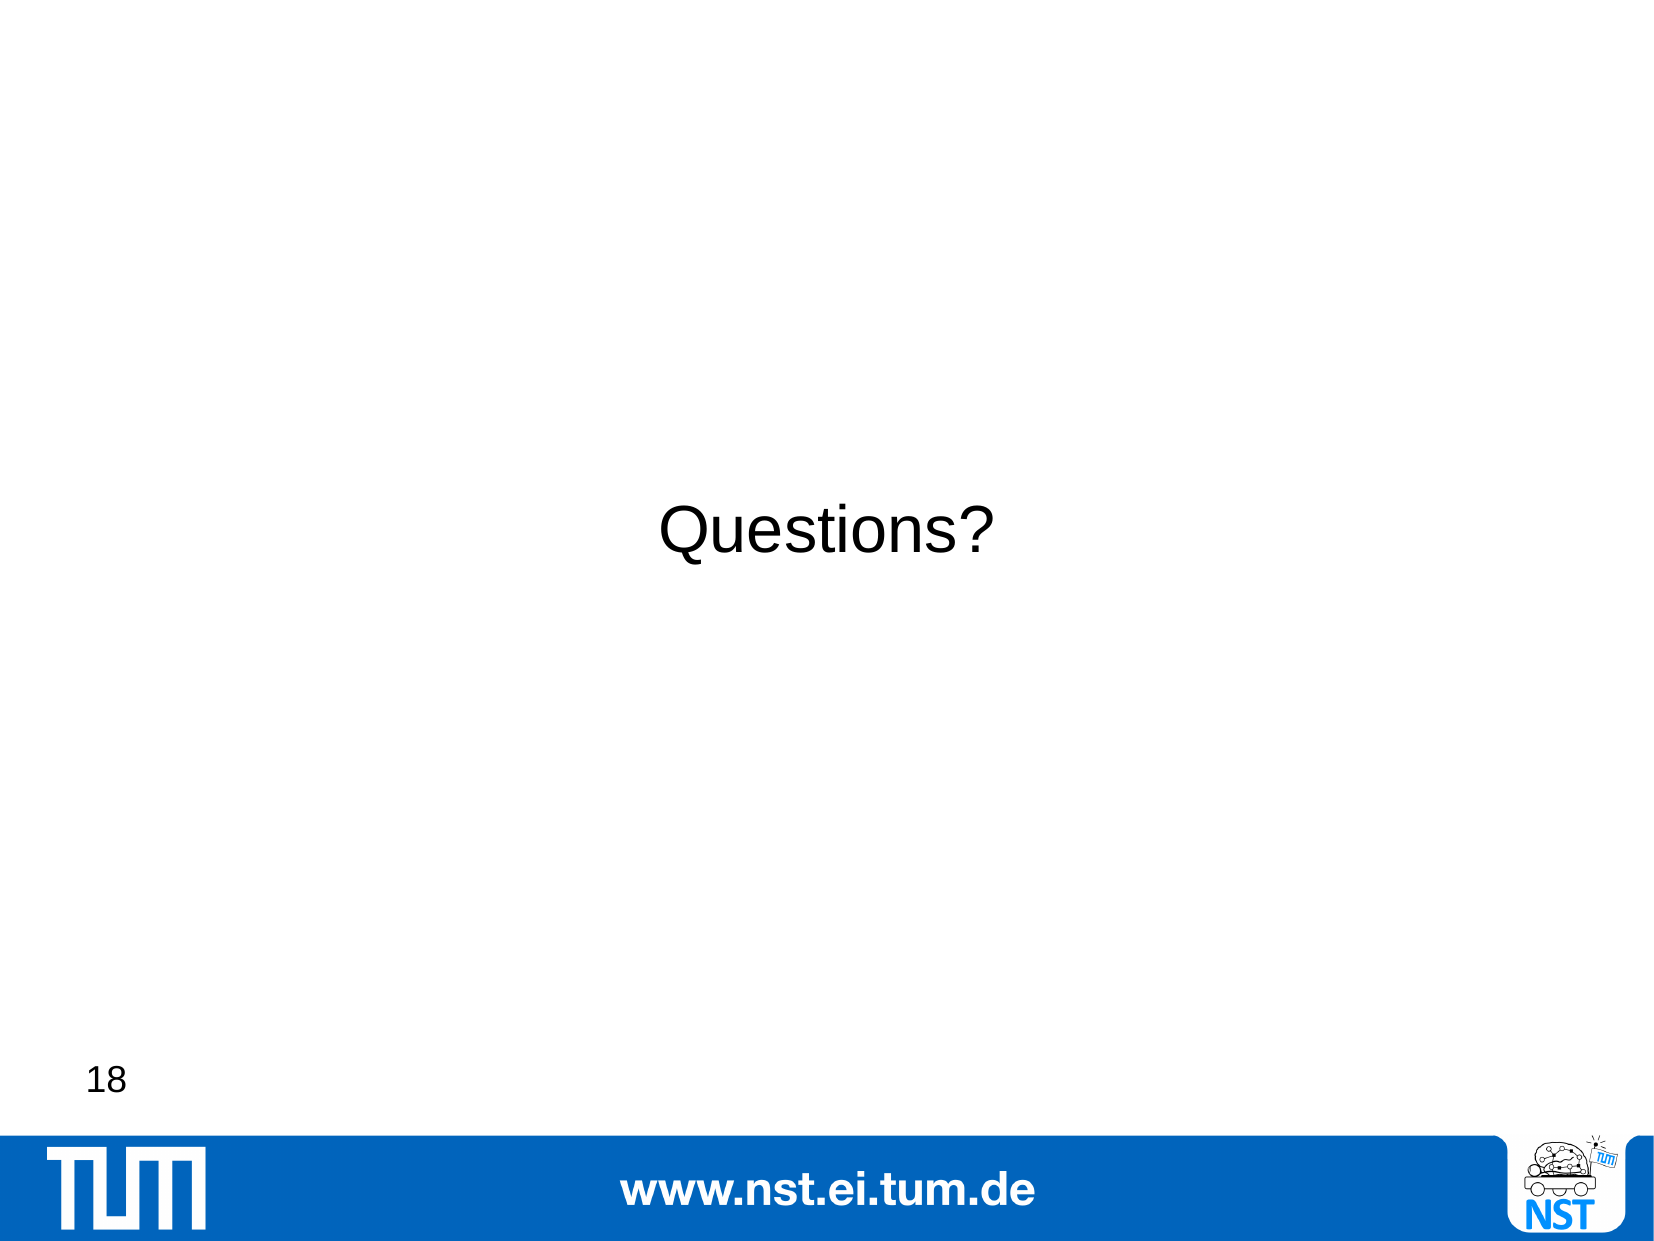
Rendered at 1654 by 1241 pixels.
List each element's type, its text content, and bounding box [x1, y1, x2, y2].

subtitle Questions? [82, 49, 1571, 1010]
picture [0, 1134, 1654, 1241]
